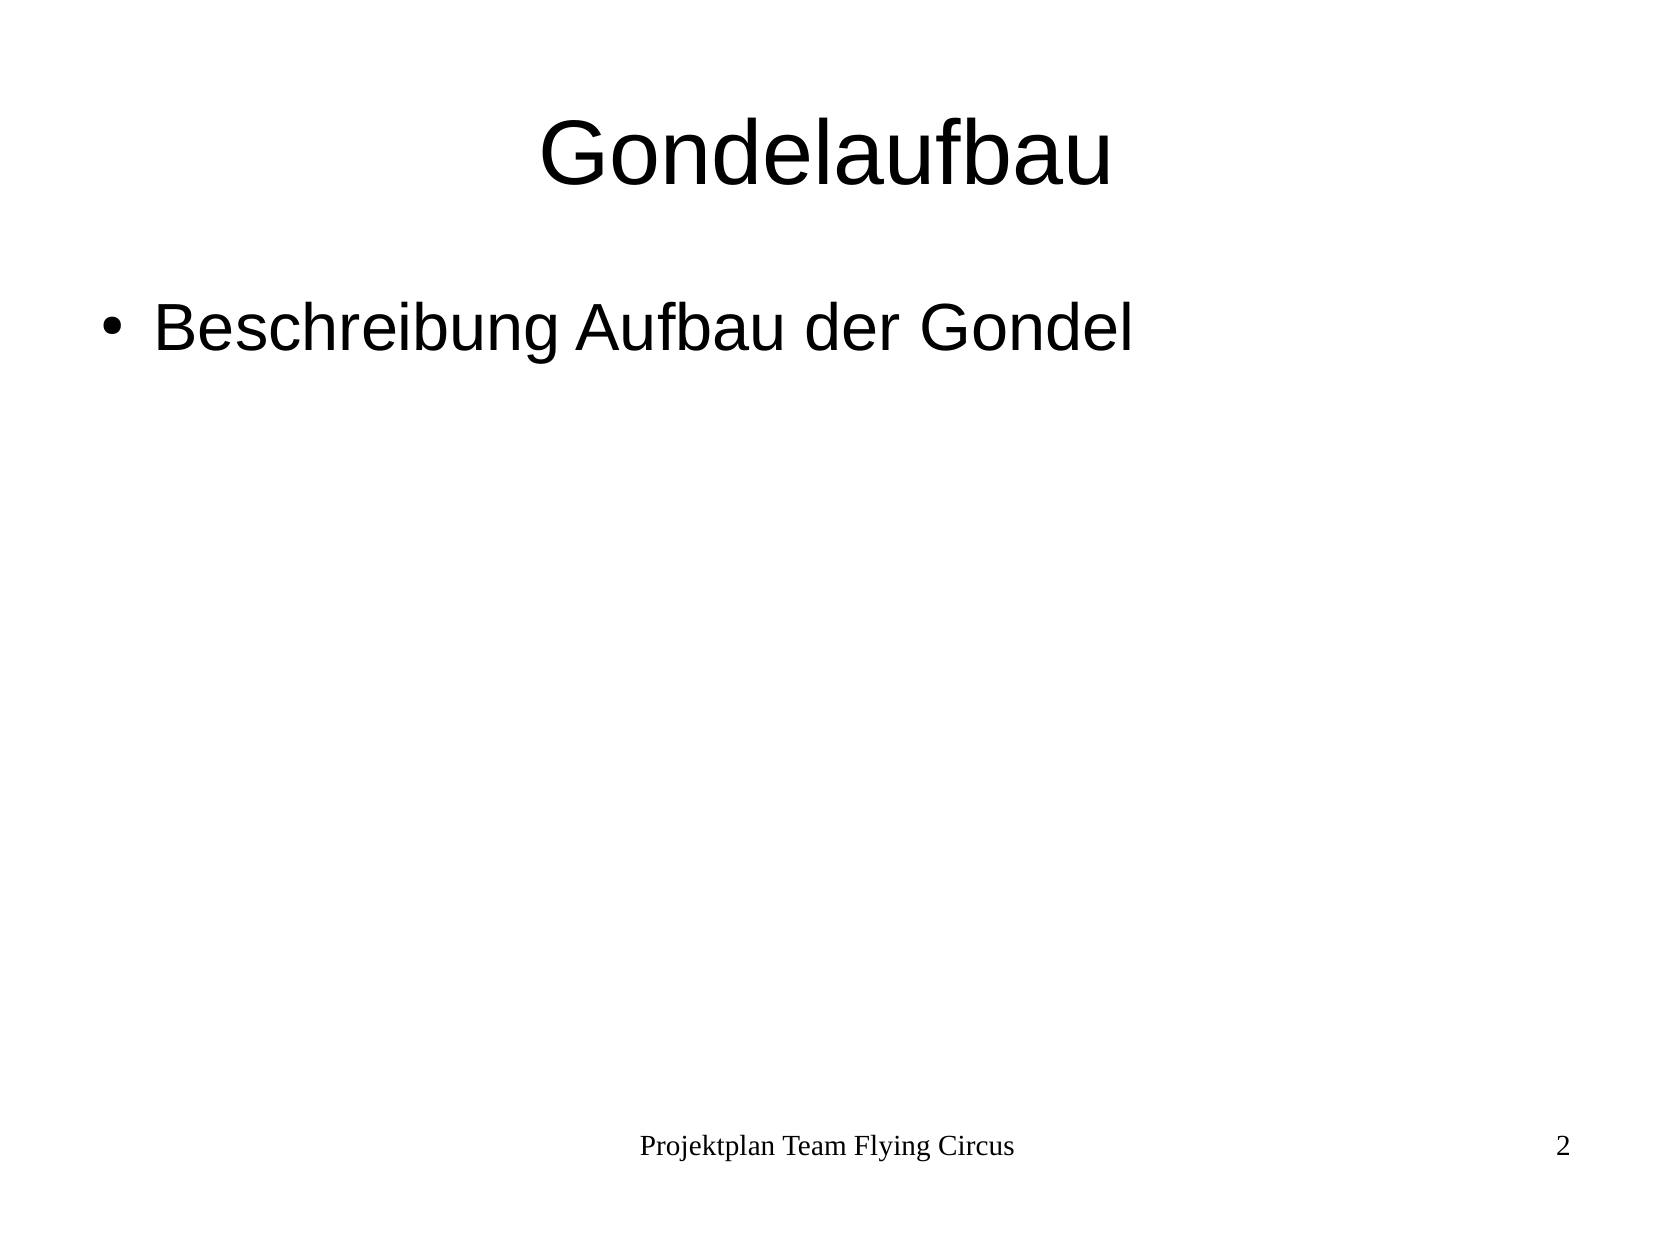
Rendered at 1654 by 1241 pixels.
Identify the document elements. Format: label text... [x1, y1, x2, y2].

title Gondelaufbau [82, 49, 1571, 257]
list Beschreibung Aufbau der Gondel [82, 290, 1571, 1109]
